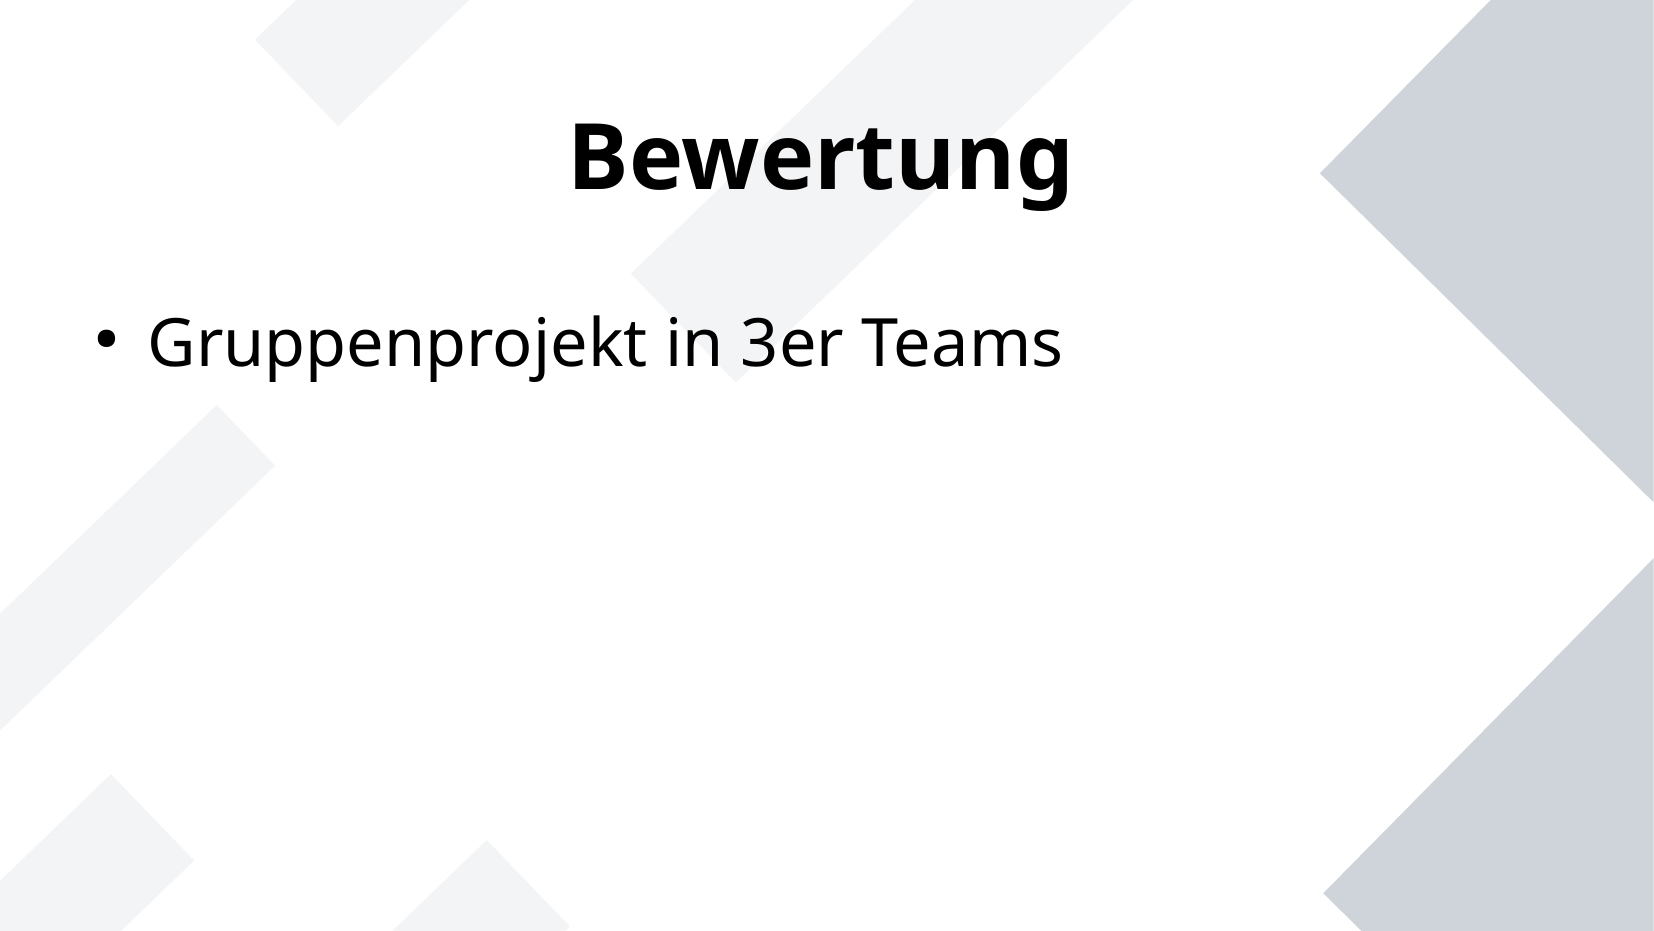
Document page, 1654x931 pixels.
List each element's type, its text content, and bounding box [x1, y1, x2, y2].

title Bewertung [76, 76, 1565, 233]
list Gruppenprojekt in 3er Teams [76, 295, 1565, 835]
